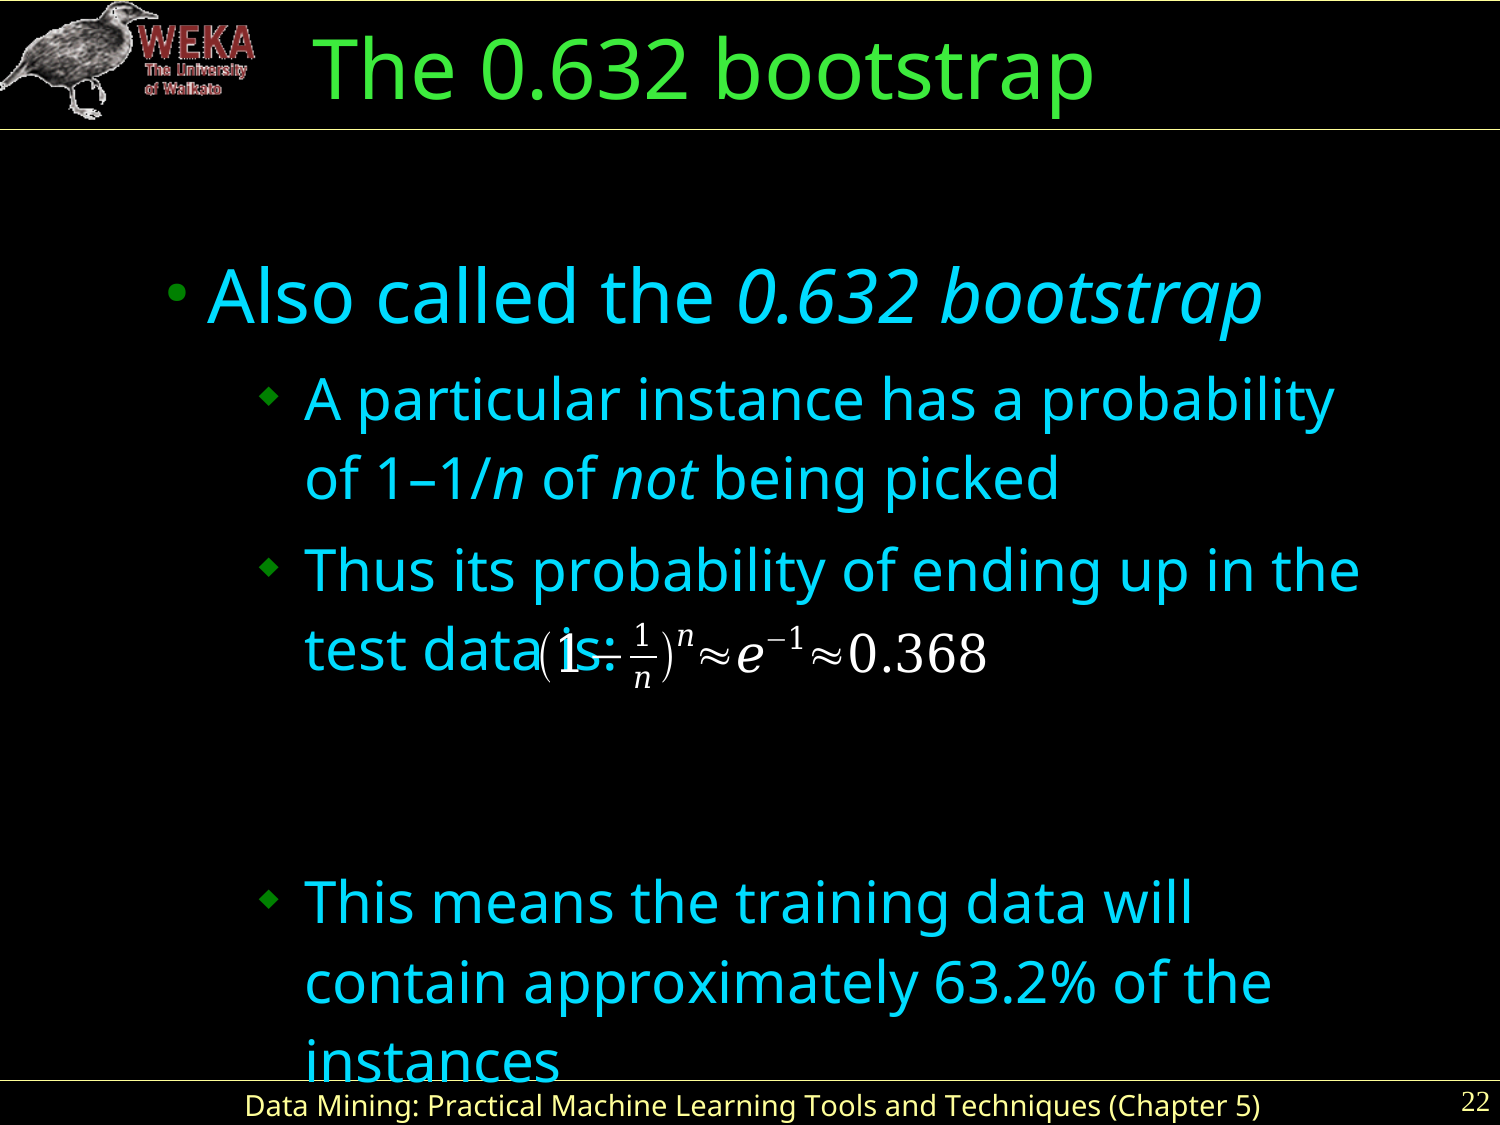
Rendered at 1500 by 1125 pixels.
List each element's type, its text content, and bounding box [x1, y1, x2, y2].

chart [531, 618, 996, 697]
text_box Also called the 0.632 bootstrap A particular instance has a probability of 1–1/n of not being picked Thus its probability of ending up in the test data is: This means the training data will contain approximately 63.2% of the instances [150, 236, 1388, 1012]
title The 0.632 bootstrap [297, 0, 1500, 148]
picture [0, 1, 266, 129]
